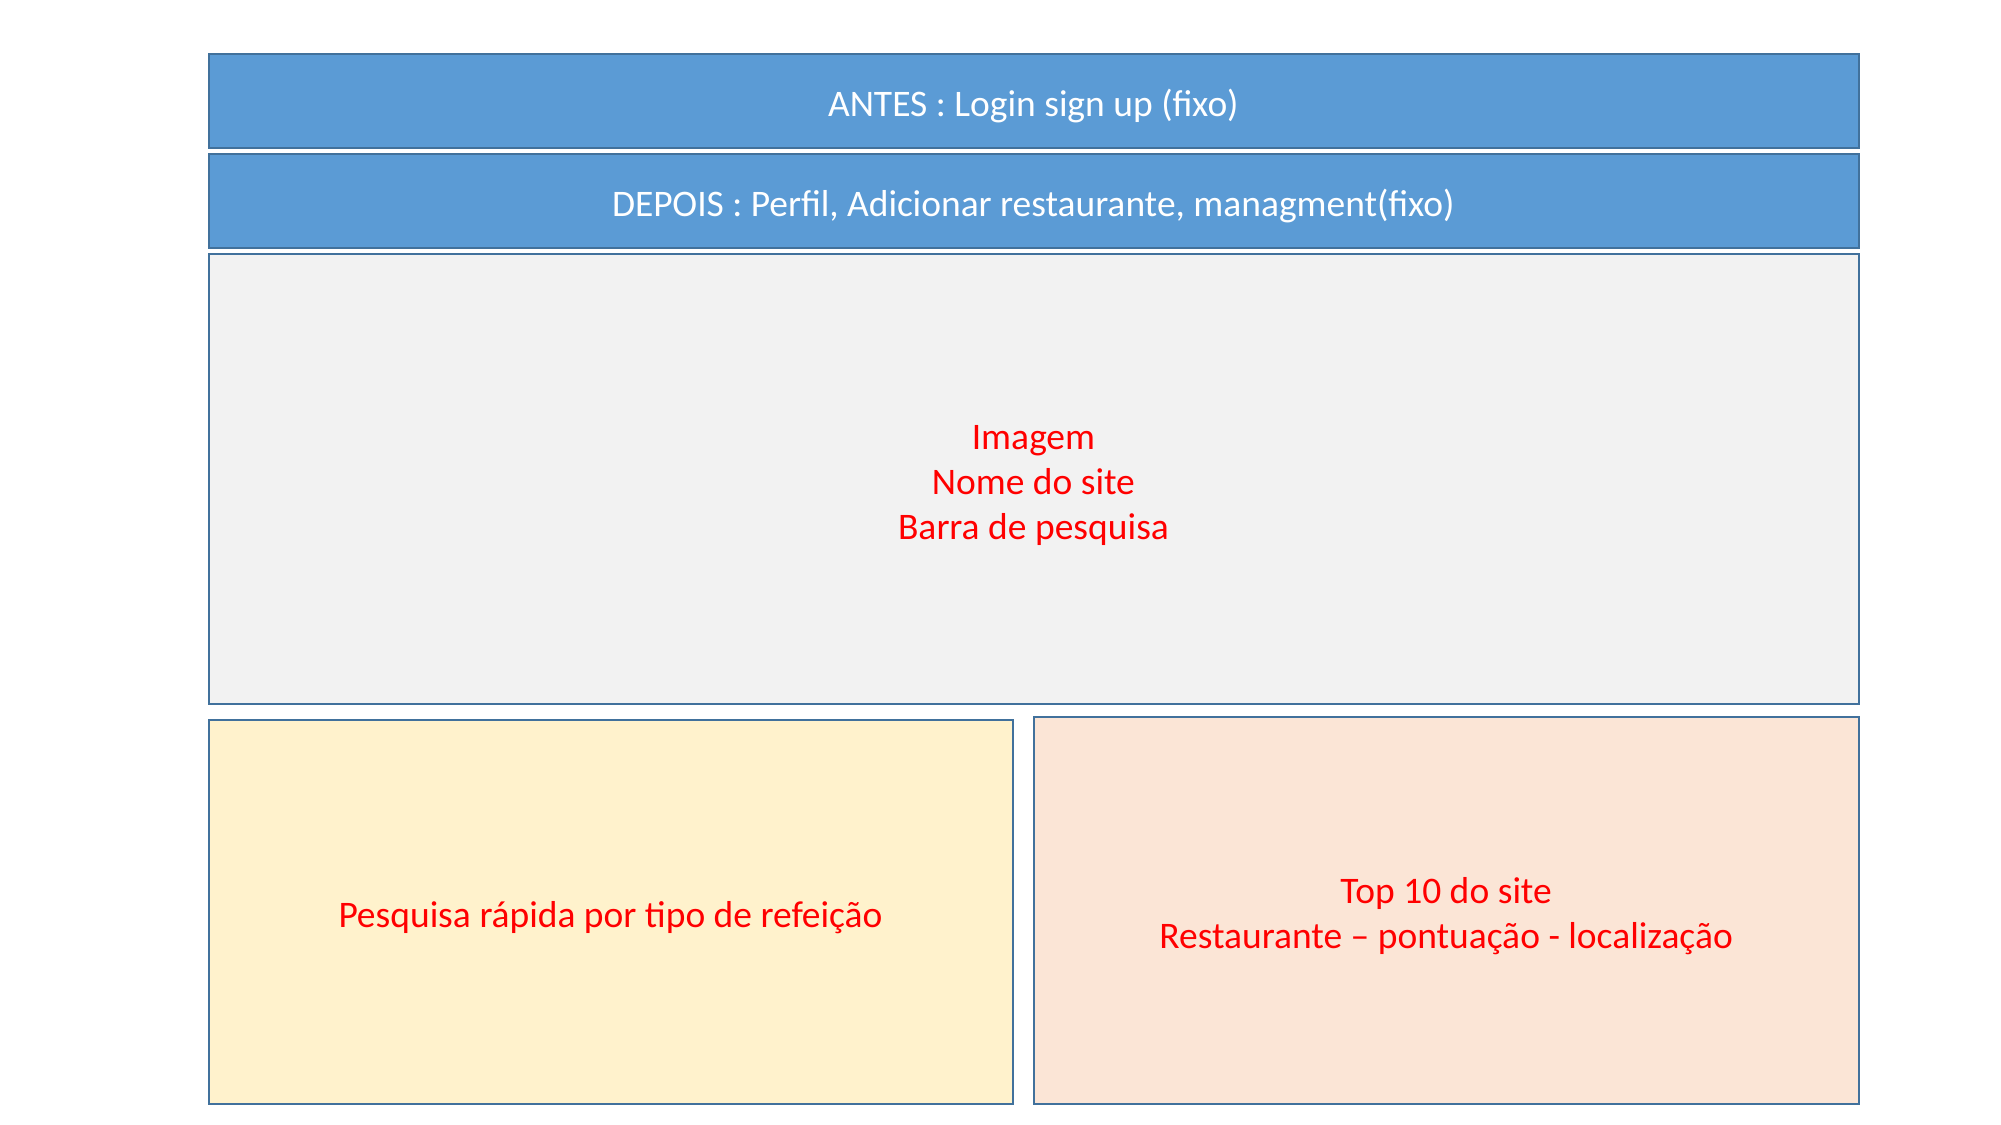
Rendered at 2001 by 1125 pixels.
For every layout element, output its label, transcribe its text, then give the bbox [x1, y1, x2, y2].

text_box Top 10 do site Restaurante – pontuação - localização [1034, 717, 1859, 1104]
text_box Pesquisa rápida por tipo de refeição [209, 720, 1013, 1104]
text_box Imagem Nome do site Barra de pesquisa [209, 254, 1859, 704]
text_box DEPOIS : Perfil, Adicionar restaurante, managment(fixo) [209, 154, 1859, 248]
text_box ANTES : Login sign up (fixo) [209, 54, 1859, 148]
